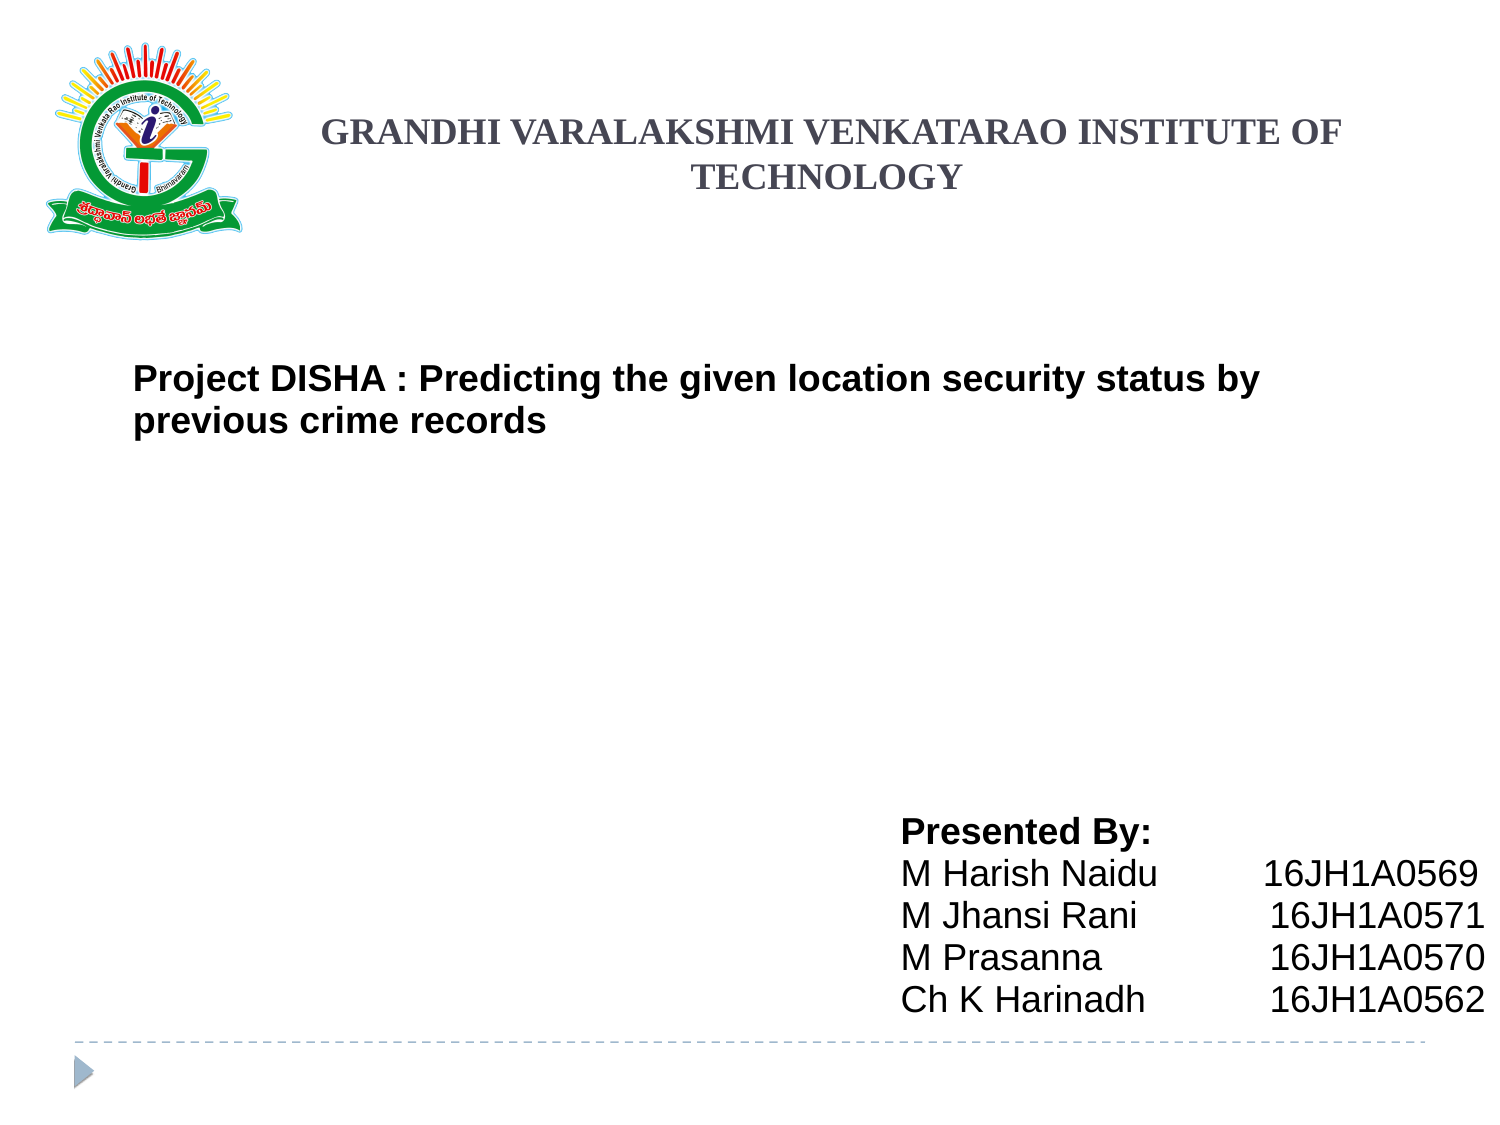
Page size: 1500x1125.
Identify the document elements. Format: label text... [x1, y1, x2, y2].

text_box Project DISHA : Predicting the given location security status by previous crime records [118, 350, 1347, 461]
picture [28, 35, 260, 252]
text_box Presented By: M Harish Naidu 16JH1A0569 M Jhansi Rani 16JH1A0571 M Prasanna 16JH1A0570 Ch K Harinadh 16JH1A0562 [885, 803, 1500, 1125]
text_box GRANDHI VARALAKSHMI VENKATARAO INSTITUTE OF TECHNOLOGY [262, 99, 1400, 205]
